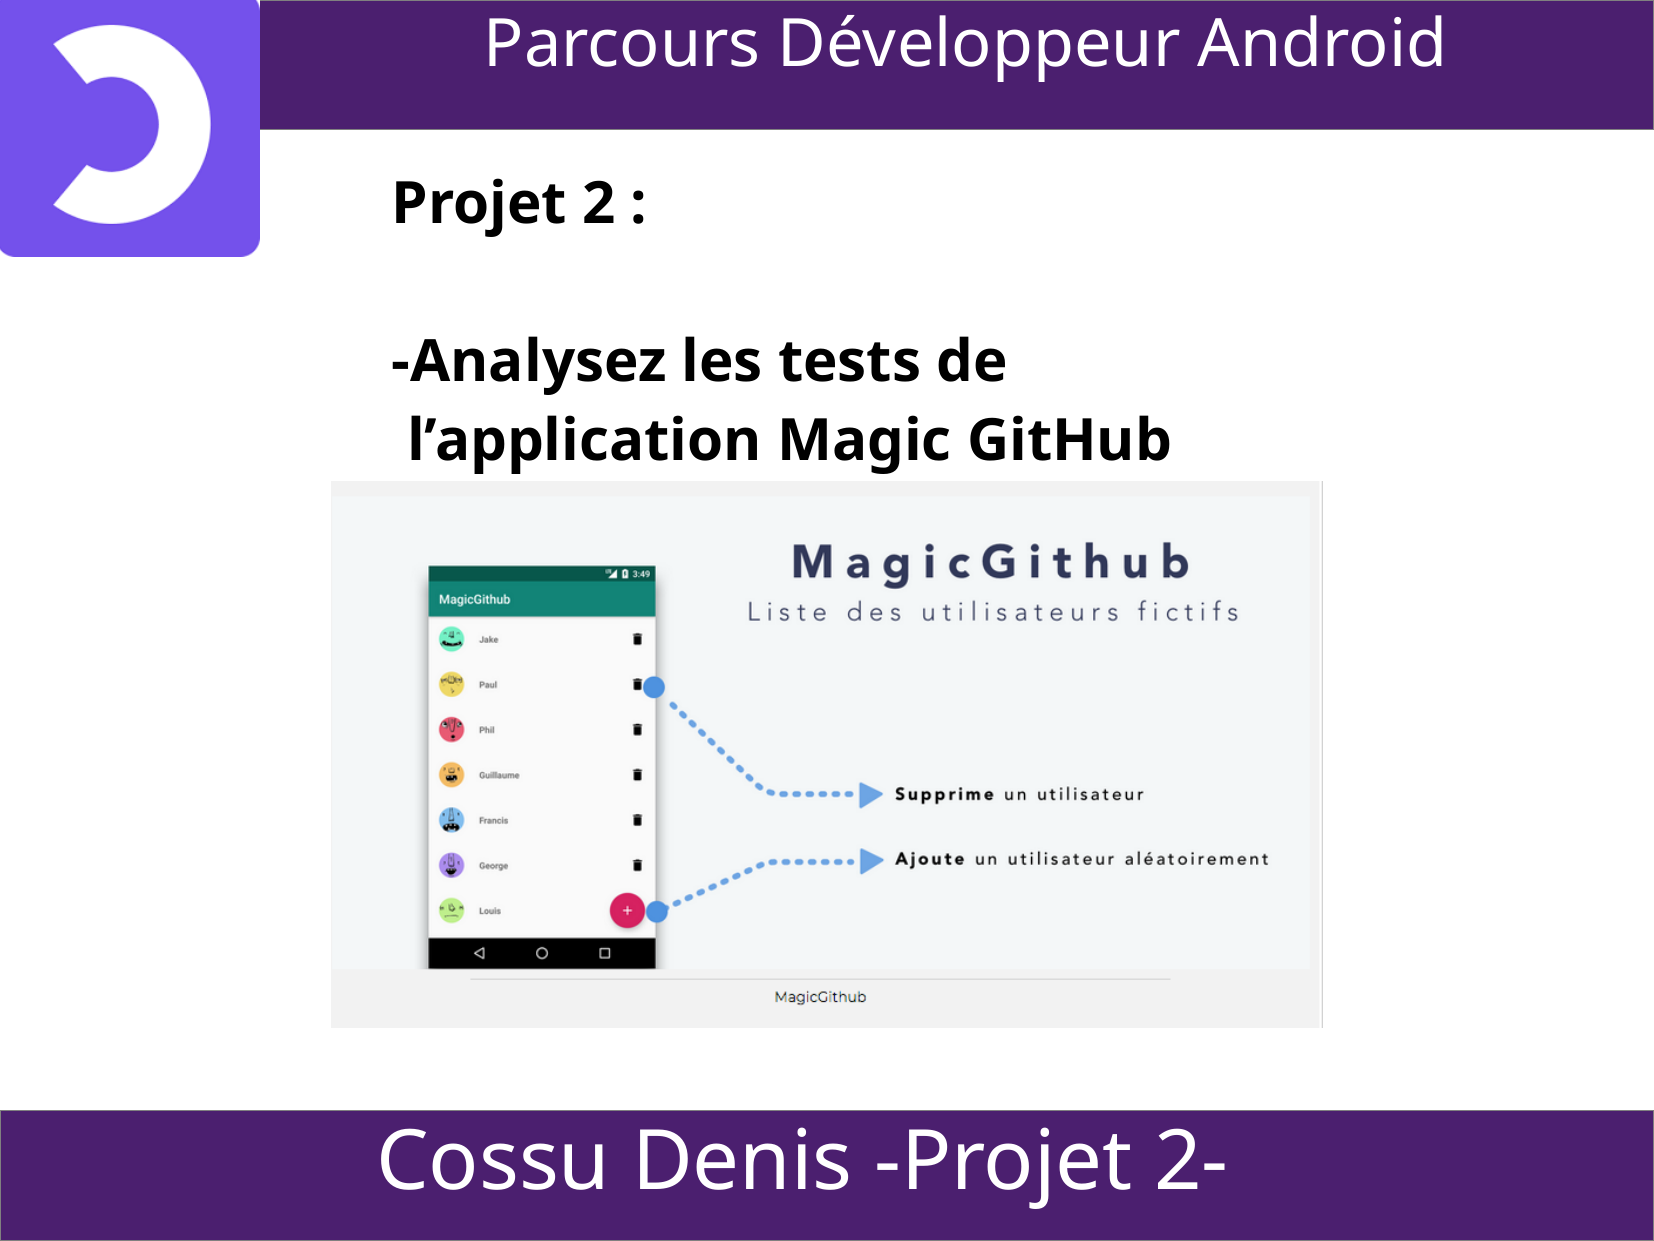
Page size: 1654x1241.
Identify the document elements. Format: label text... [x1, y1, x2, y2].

text_box Projet 2 : -Analysez les tests de l’application Magic GitHub [377, 153, 1382, 731]
picture [0, 0, 260, 257]
picture [331, 481, 1323, 1028]
